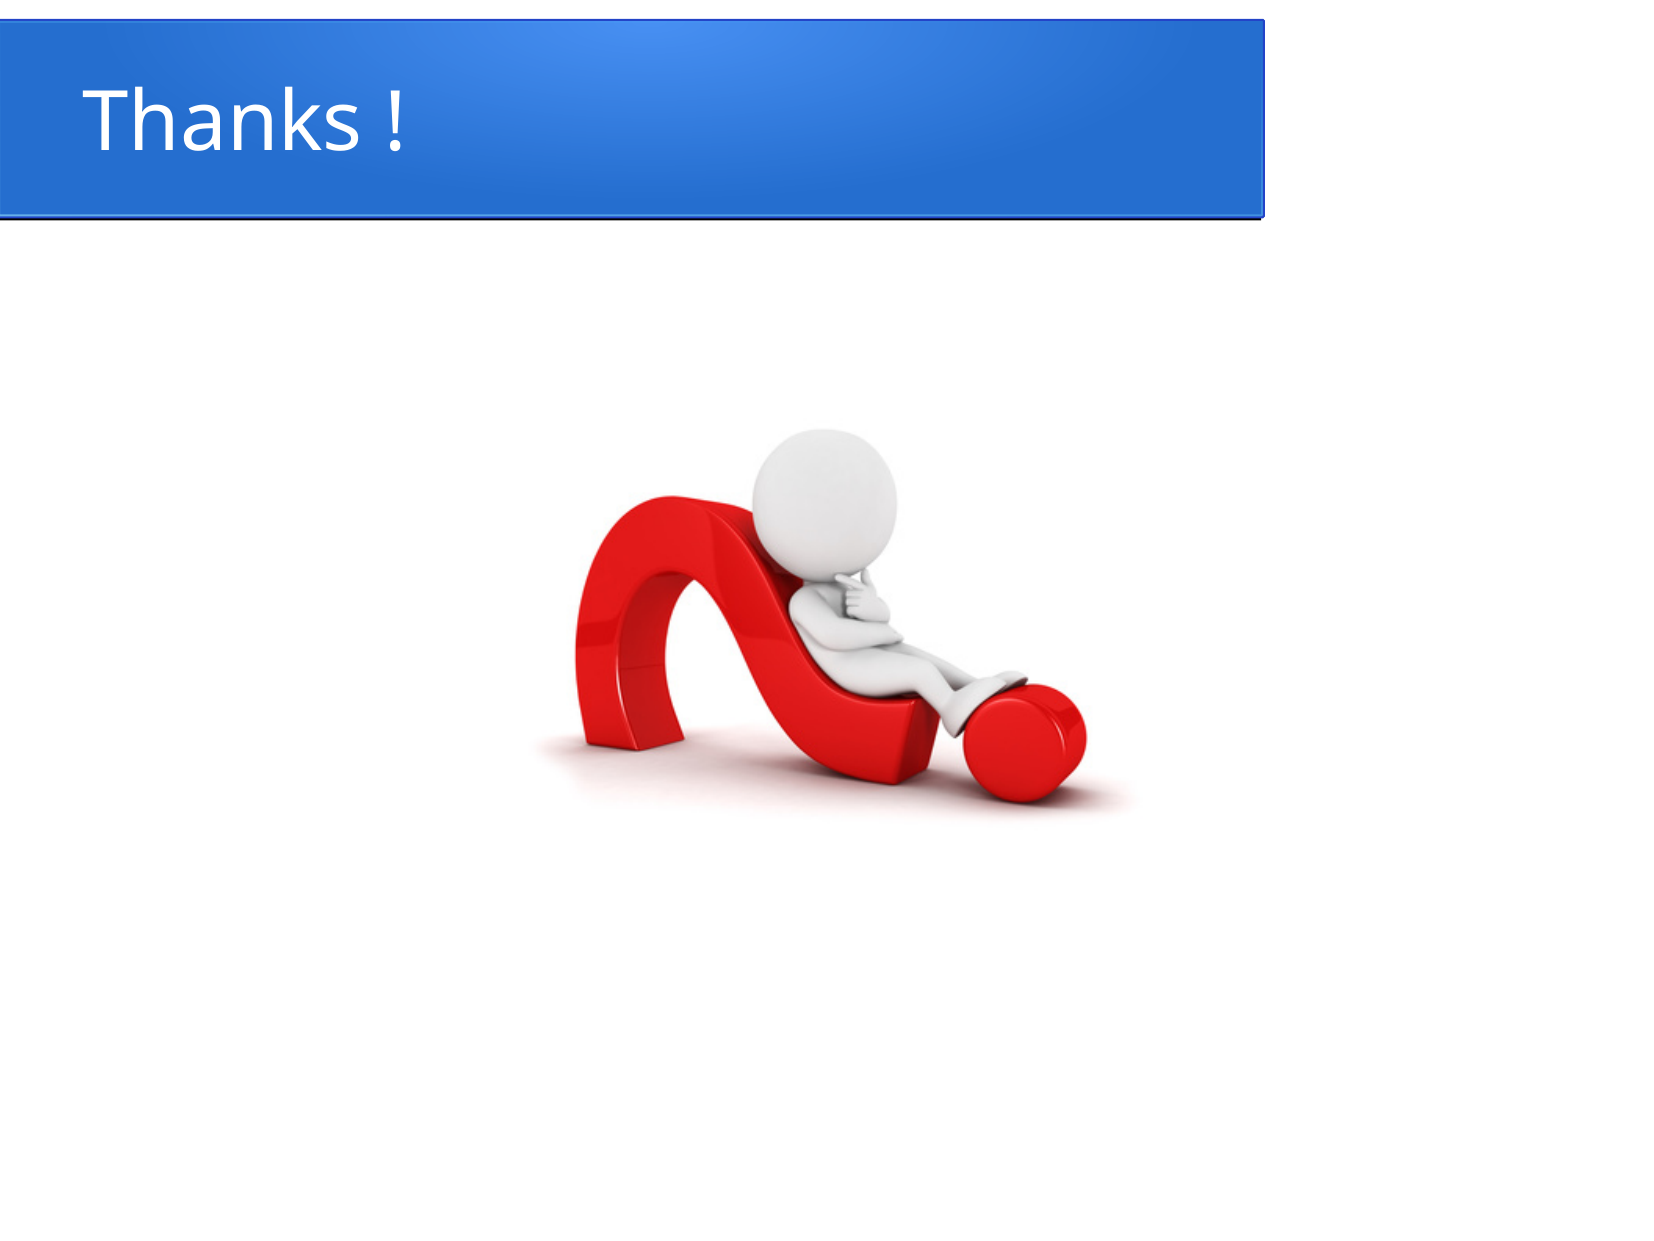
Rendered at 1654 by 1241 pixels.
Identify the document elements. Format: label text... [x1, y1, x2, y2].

picture [504, 405, 1174, 845]
title Thanks ! [82, 25, 1250, 211]
